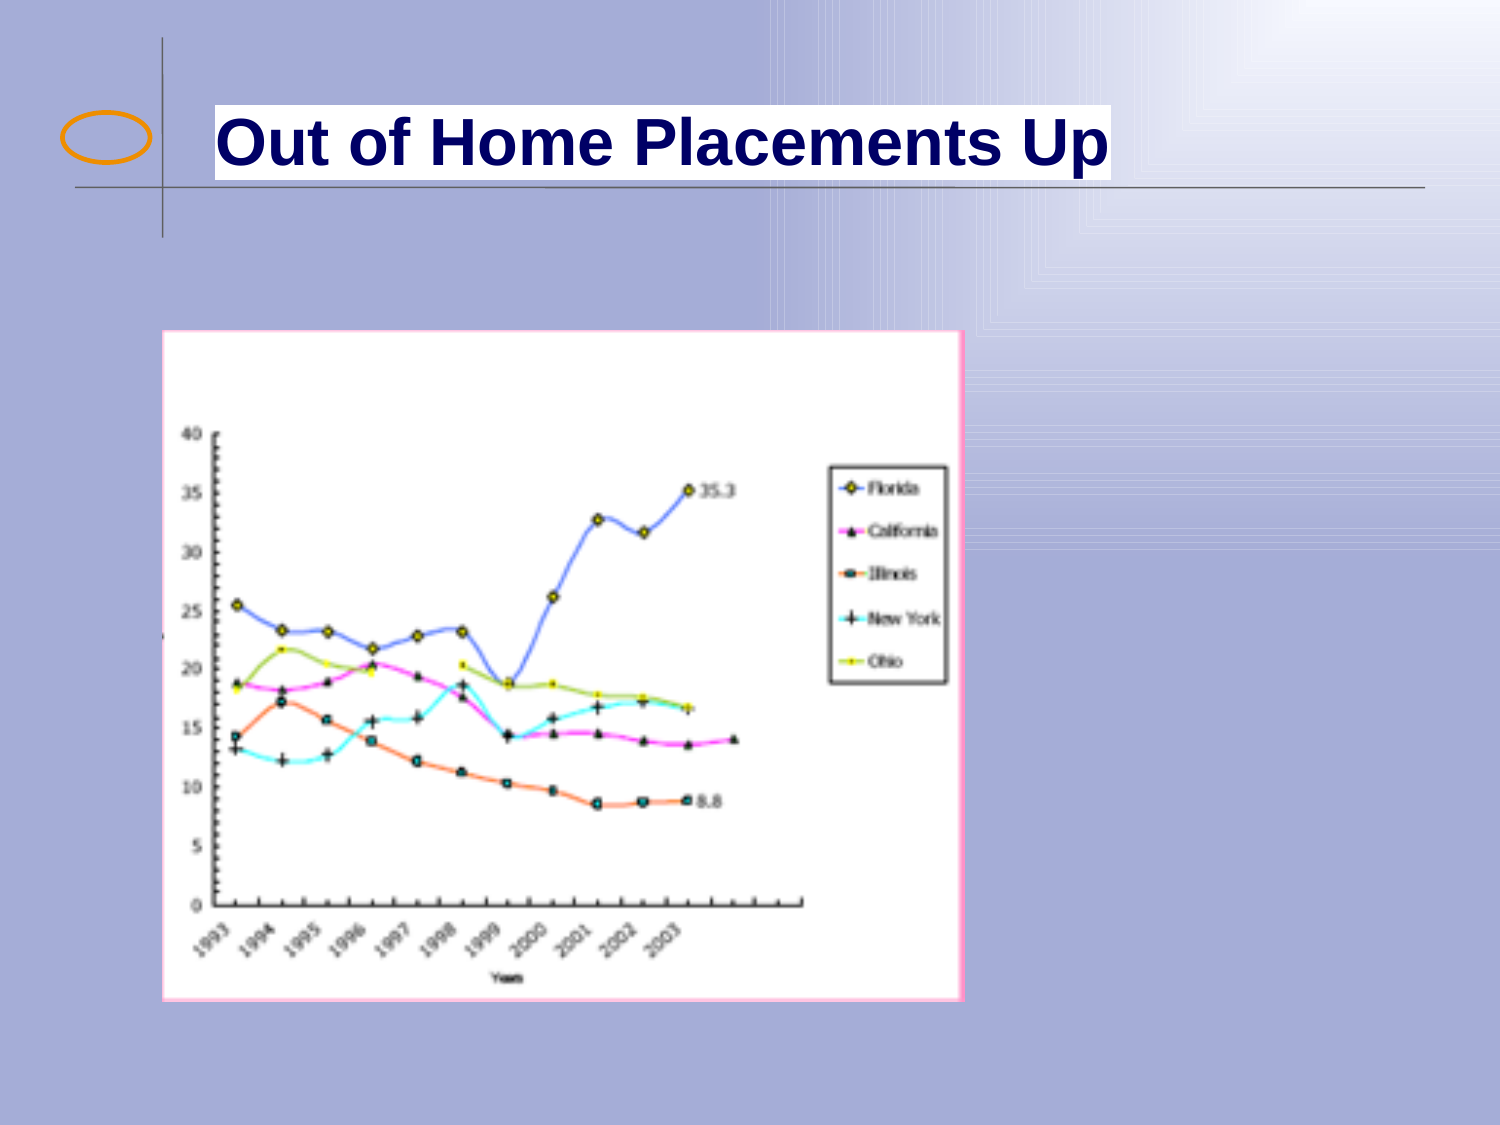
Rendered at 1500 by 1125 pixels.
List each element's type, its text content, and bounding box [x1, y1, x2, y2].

title Out of Home Placements Up [200, 45, 1426, 233]
picture [162, 330, 965, 1002]
